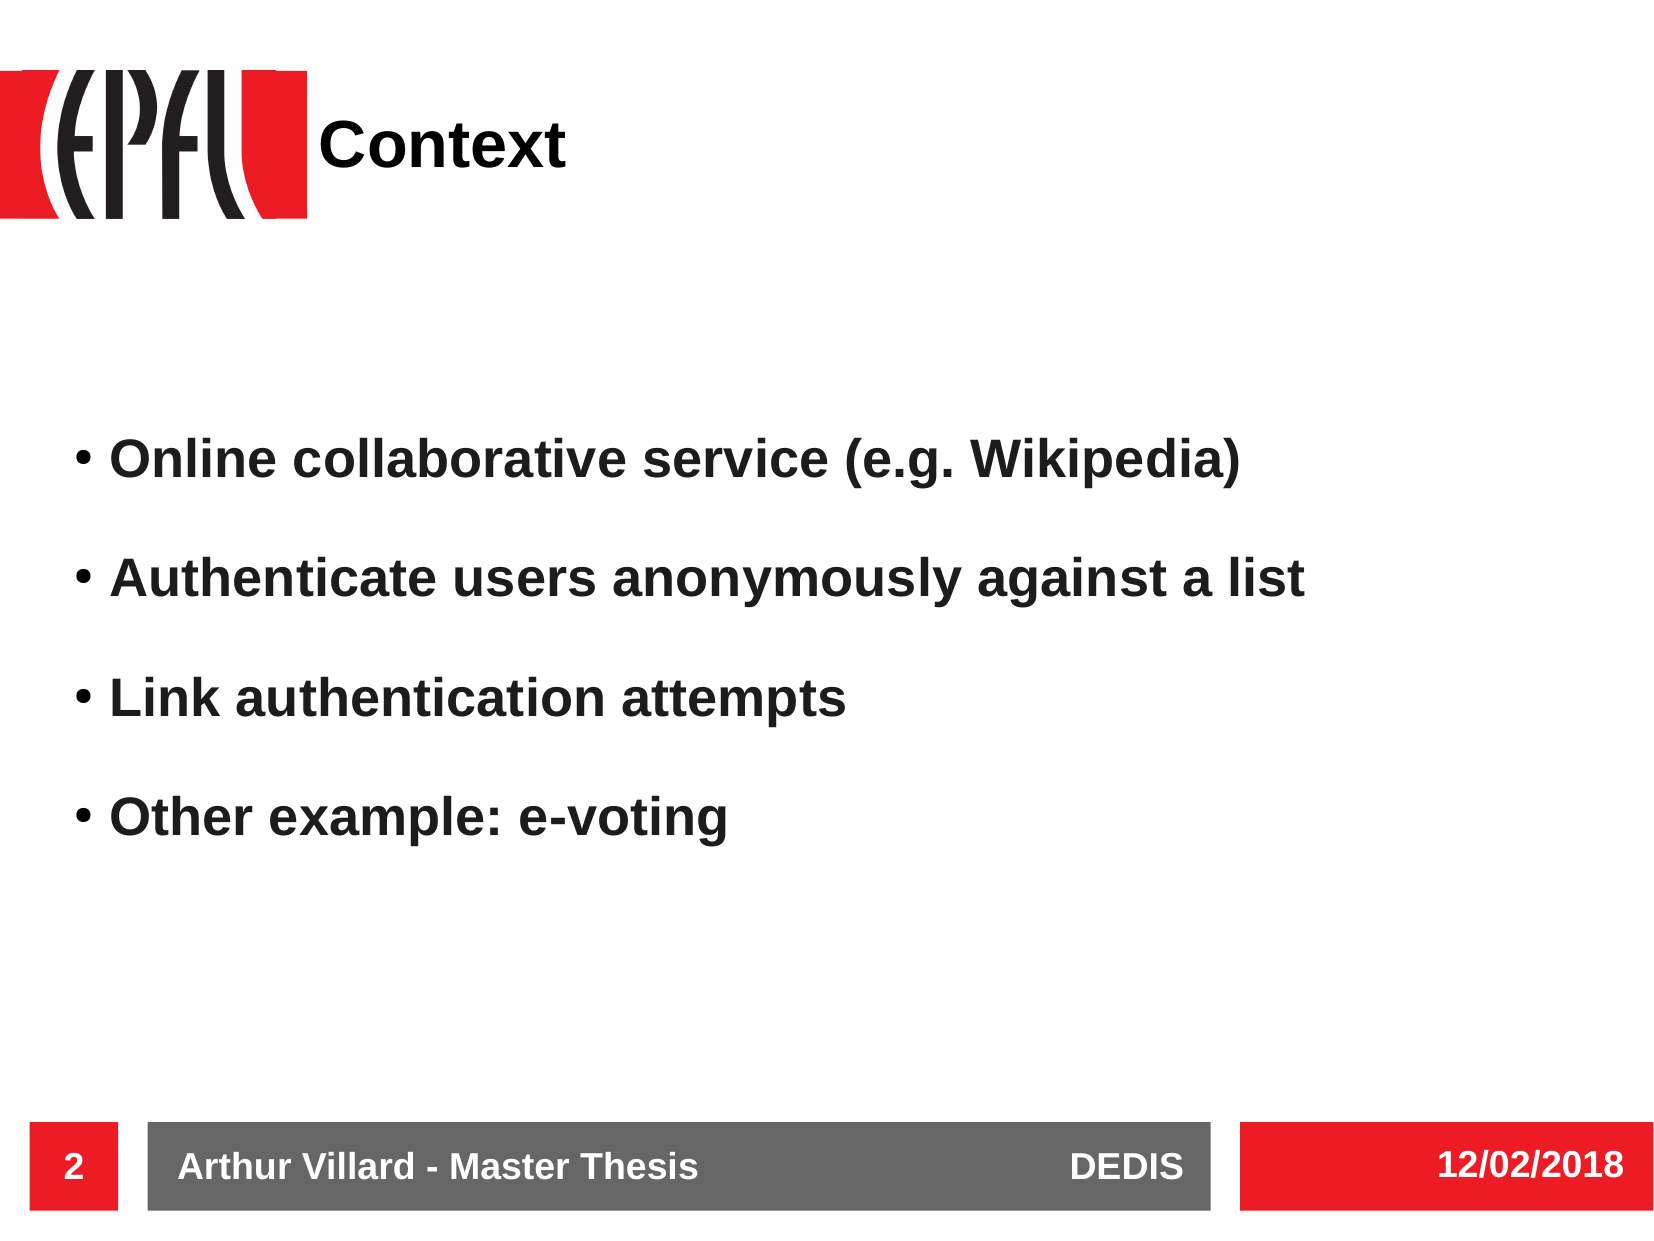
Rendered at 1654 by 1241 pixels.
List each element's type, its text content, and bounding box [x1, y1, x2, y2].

picture [22, 70, 276, 219]
list Online collaborative service (e.g. Wikipedia) Authenticate users anonymously against a list Link authentication attempts Other example: e-voting [73, 227, 1580, 1049]
title Context [318, 70, 1565, 219]
